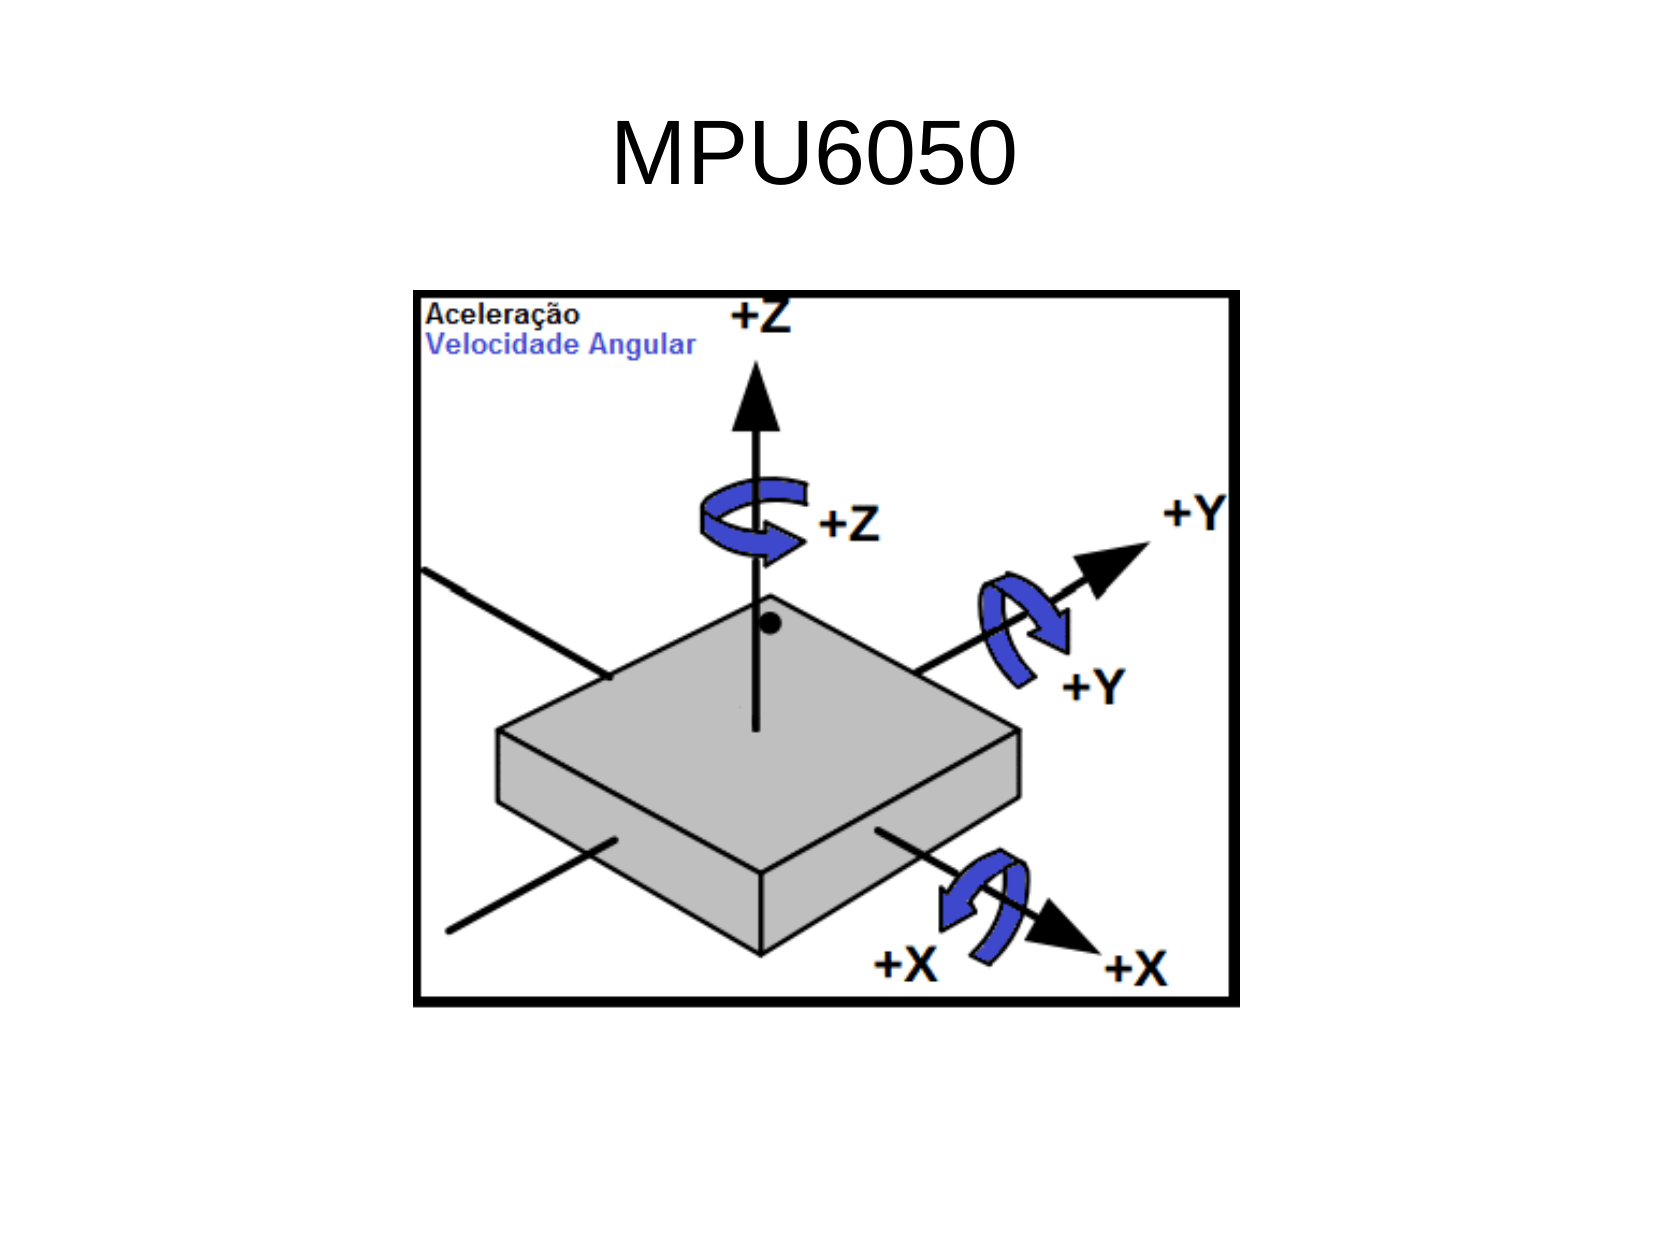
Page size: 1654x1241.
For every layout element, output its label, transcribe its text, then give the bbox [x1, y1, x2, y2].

picture [413, 290, 1240, 1010]
title MPU6050 [70, 49, 1559, 257]
